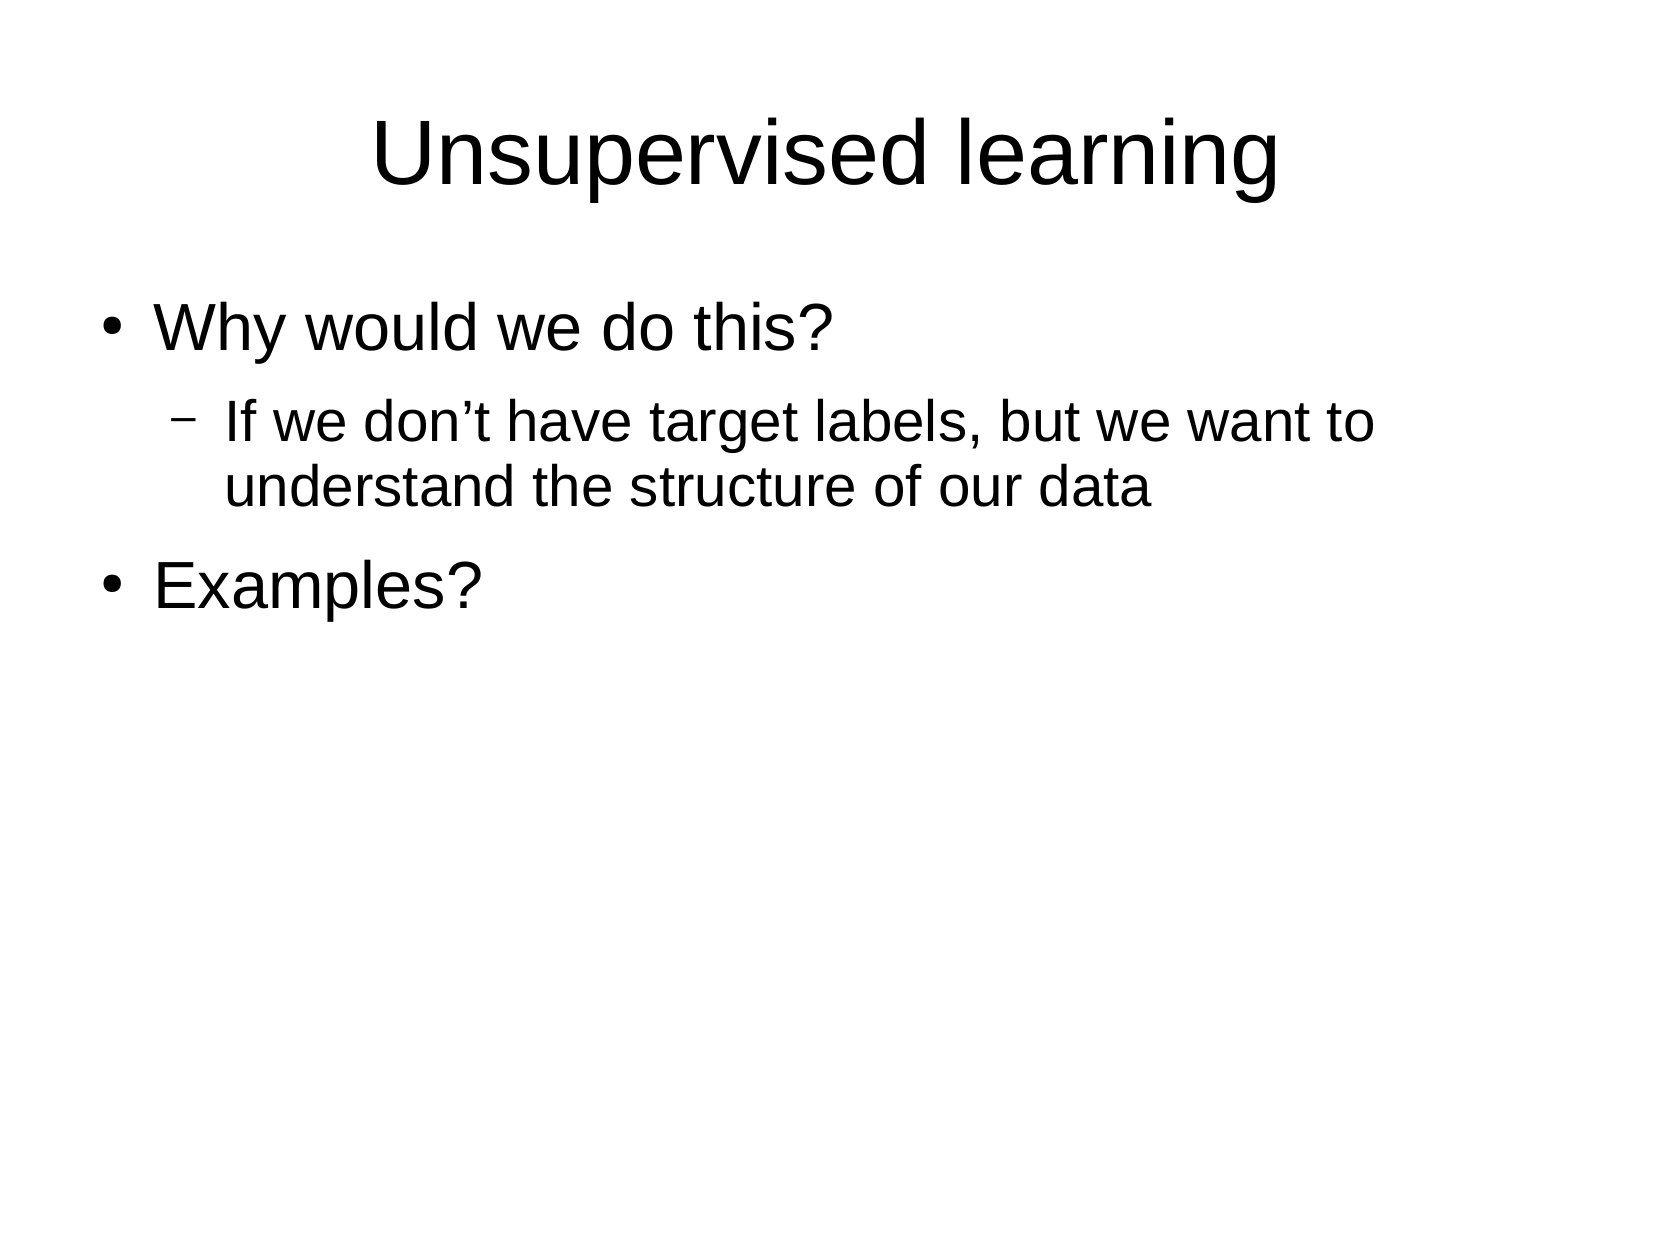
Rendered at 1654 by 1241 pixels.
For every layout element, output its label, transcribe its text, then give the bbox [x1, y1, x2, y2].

list Why would we do this? If we don’t have target labels, but we want to understand the structure of our data Examples? [82, 290, 1571, 1010]
title Unsupervised learning [82, 49, 1571, 257]
